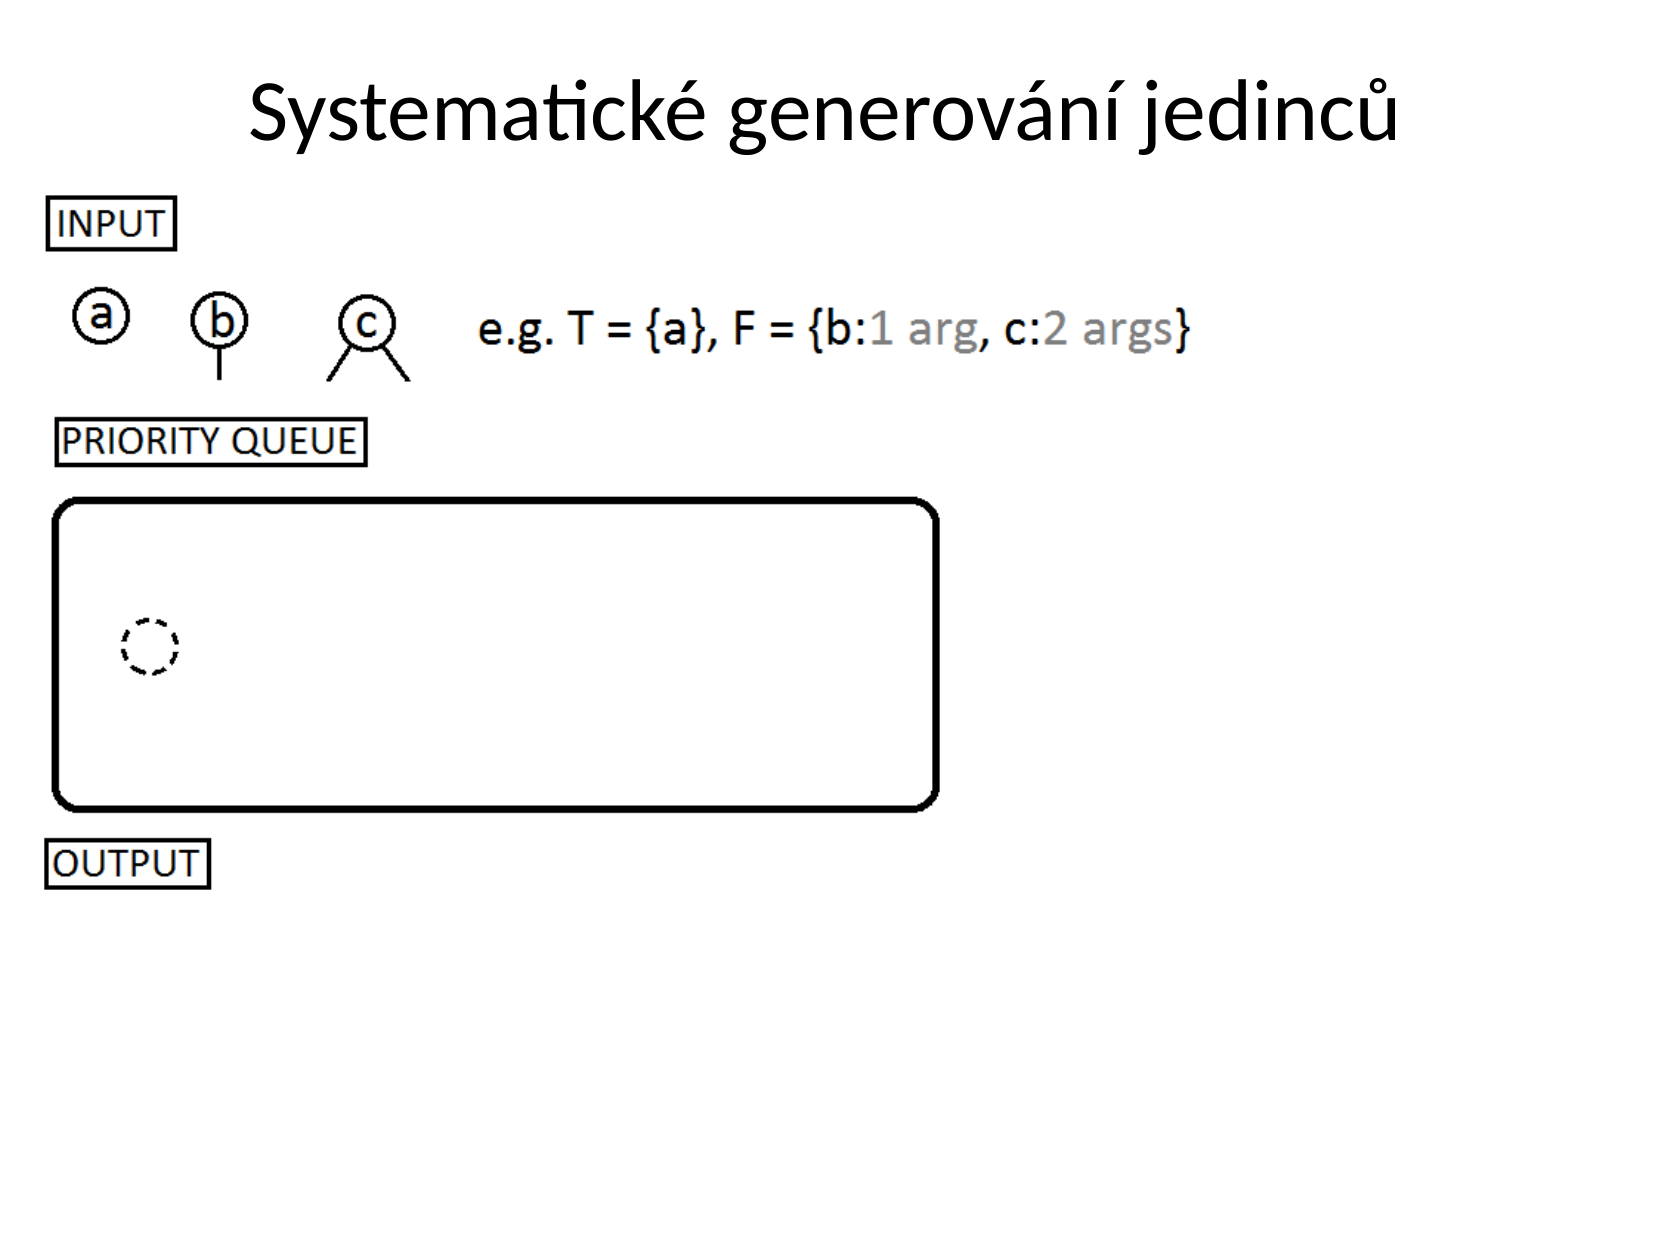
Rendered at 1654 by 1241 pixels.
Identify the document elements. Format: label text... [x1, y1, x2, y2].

picture [9, 169, 1654, 1085]
title Systematické generování jedinců [45, 45, 1606, 192]
